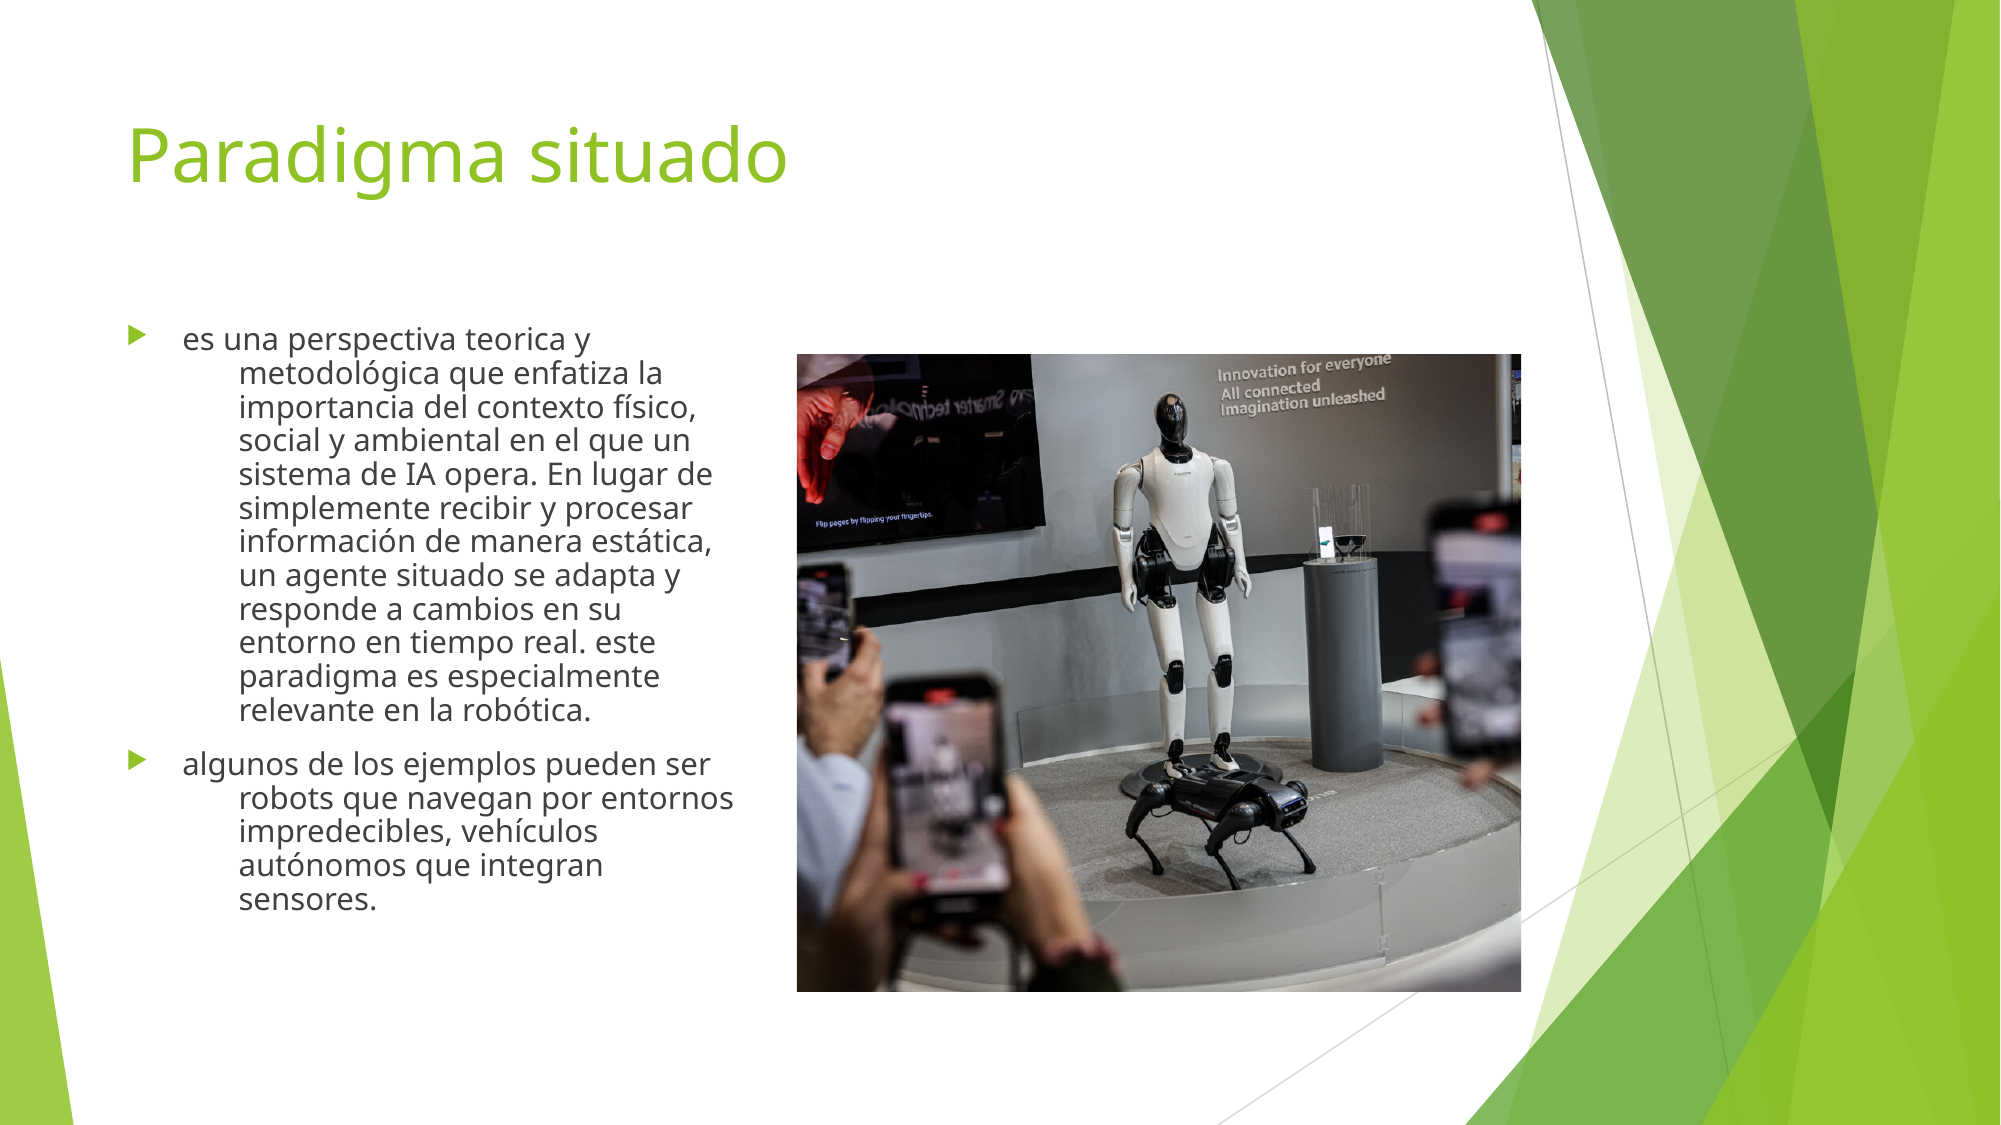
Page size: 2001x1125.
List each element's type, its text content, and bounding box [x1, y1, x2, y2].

title Paradigma situado [111, 99, 1522, 317]
picture [796, 354, 1522, 992]
list es una perspectiva teorica y metodológica que enfatiza la importancia del contexto físico, social y ambiental en el que un sistema de IA opera. En lugar de simplemente recibir y procesar información de manera estática, un agente situado se adapta y responde a cambios en su entorno en tiempo real. este paradigma es especialmente relevante en la robótica. algunos de los ejemplos pueden ser robots que navegan por entornos impredecibles, vehículos autónomos que integran sensores. [111, 316, 761, 954]
